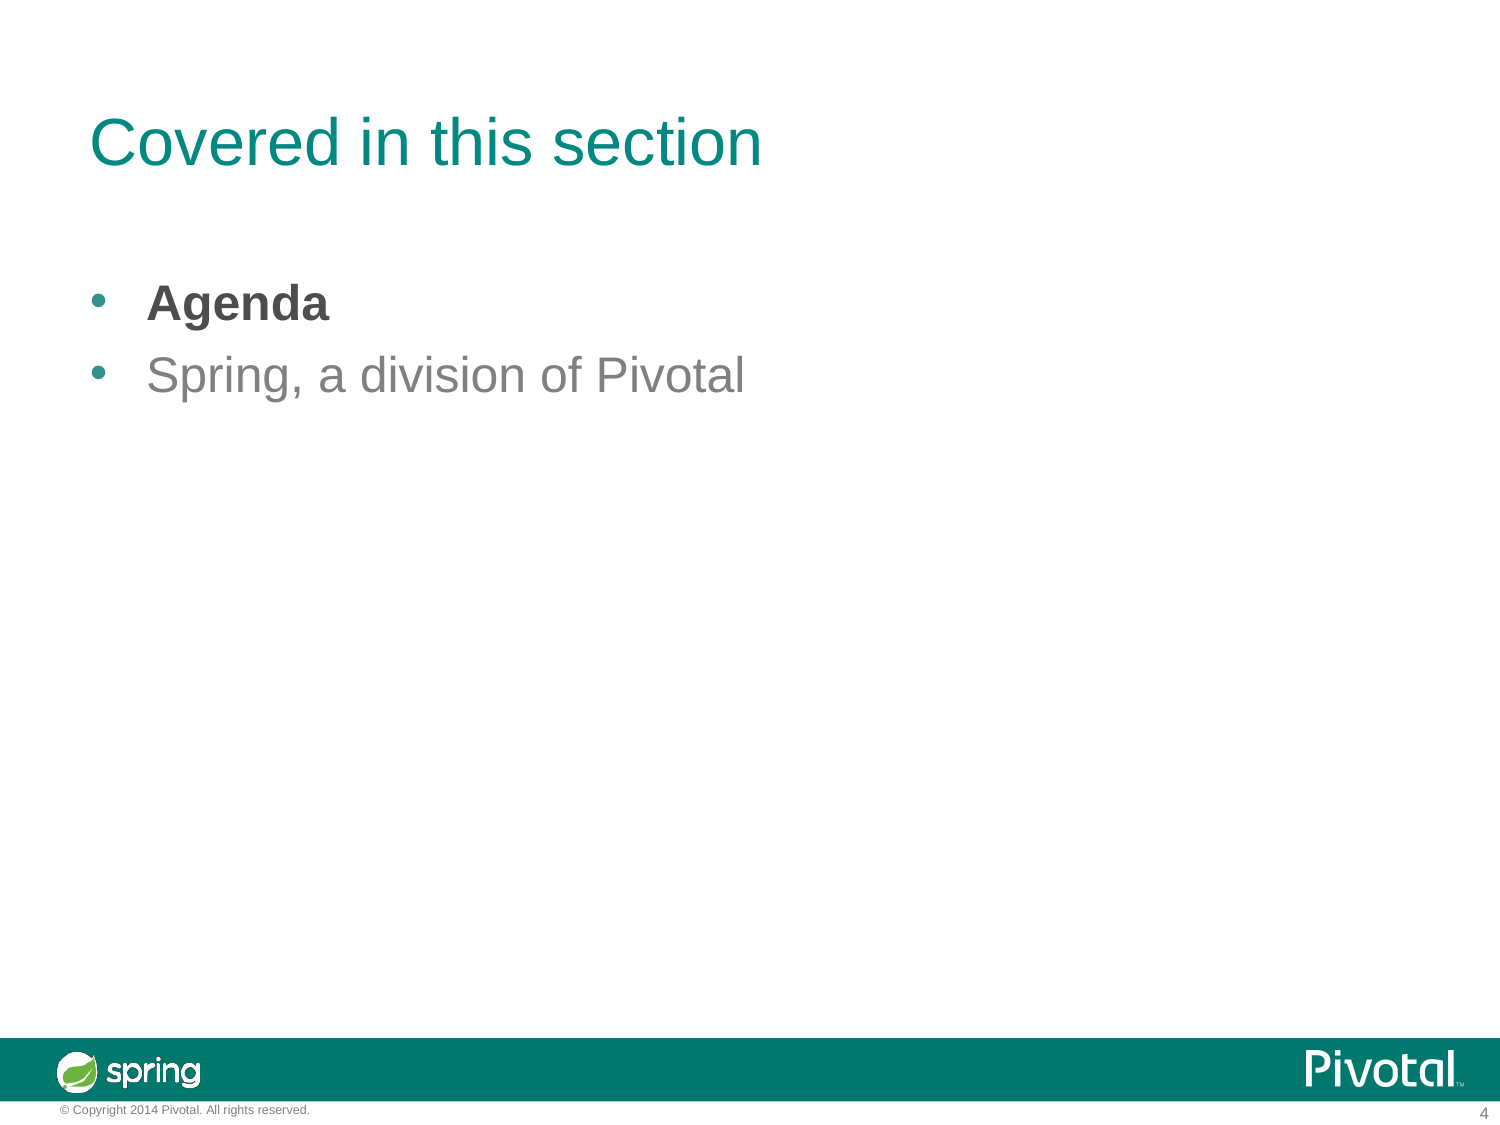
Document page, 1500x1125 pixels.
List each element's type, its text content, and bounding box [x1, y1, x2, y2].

list Agenda Spring, a division of Pivotal [75, 262, 1426, 1005]
picture [32, 1041, 210, 1103]
title Covered in this section [75, 45, 1426, 233]
picture [1306, 1050, 1464, 1087]
